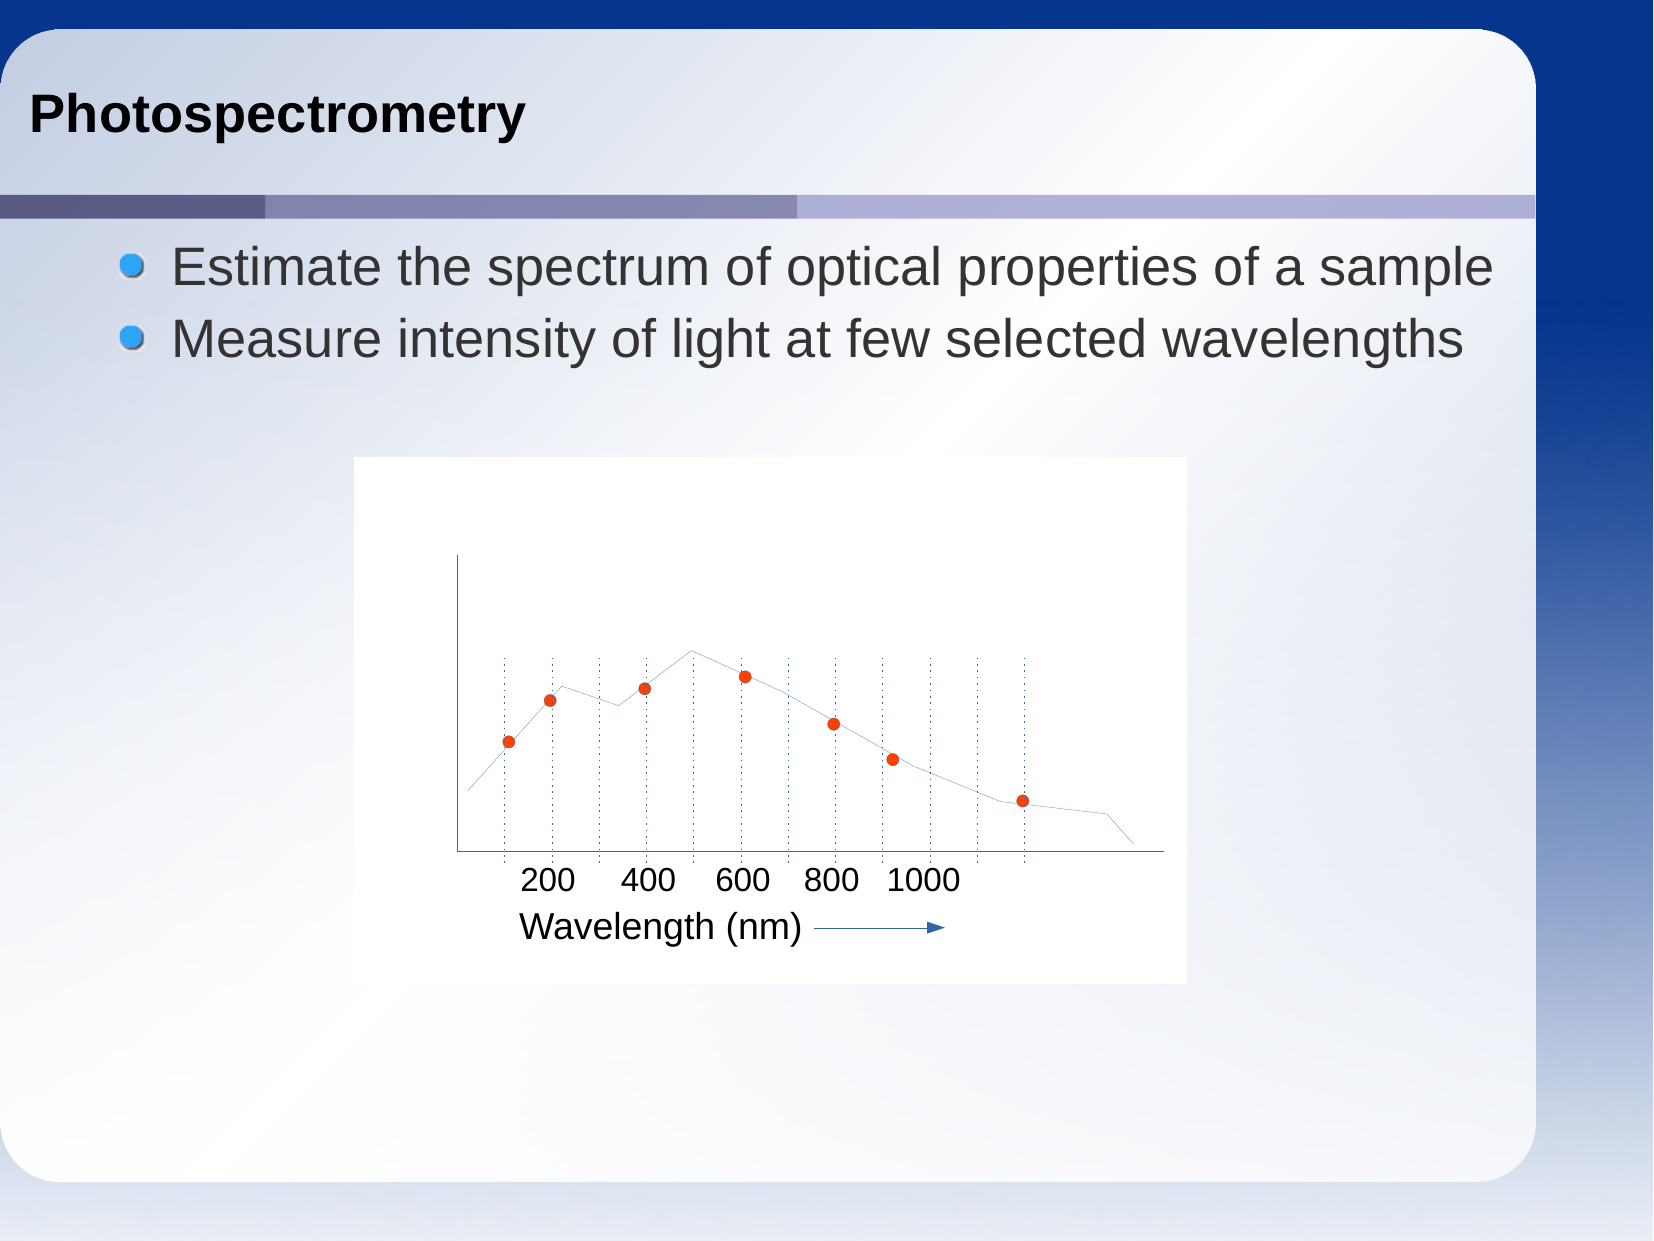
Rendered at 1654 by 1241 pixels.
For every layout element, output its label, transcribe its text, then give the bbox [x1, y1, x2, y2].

list Estimate the spectrum of optical properties of a sample Measure intensity of light at few selected wavelengths [29, 236, 1506, 419]
title Photospectrometry [29, 49, 1506, 178]
picture [0, 0, 1654, 1241]
chart [354, 457, 1187, 985]
